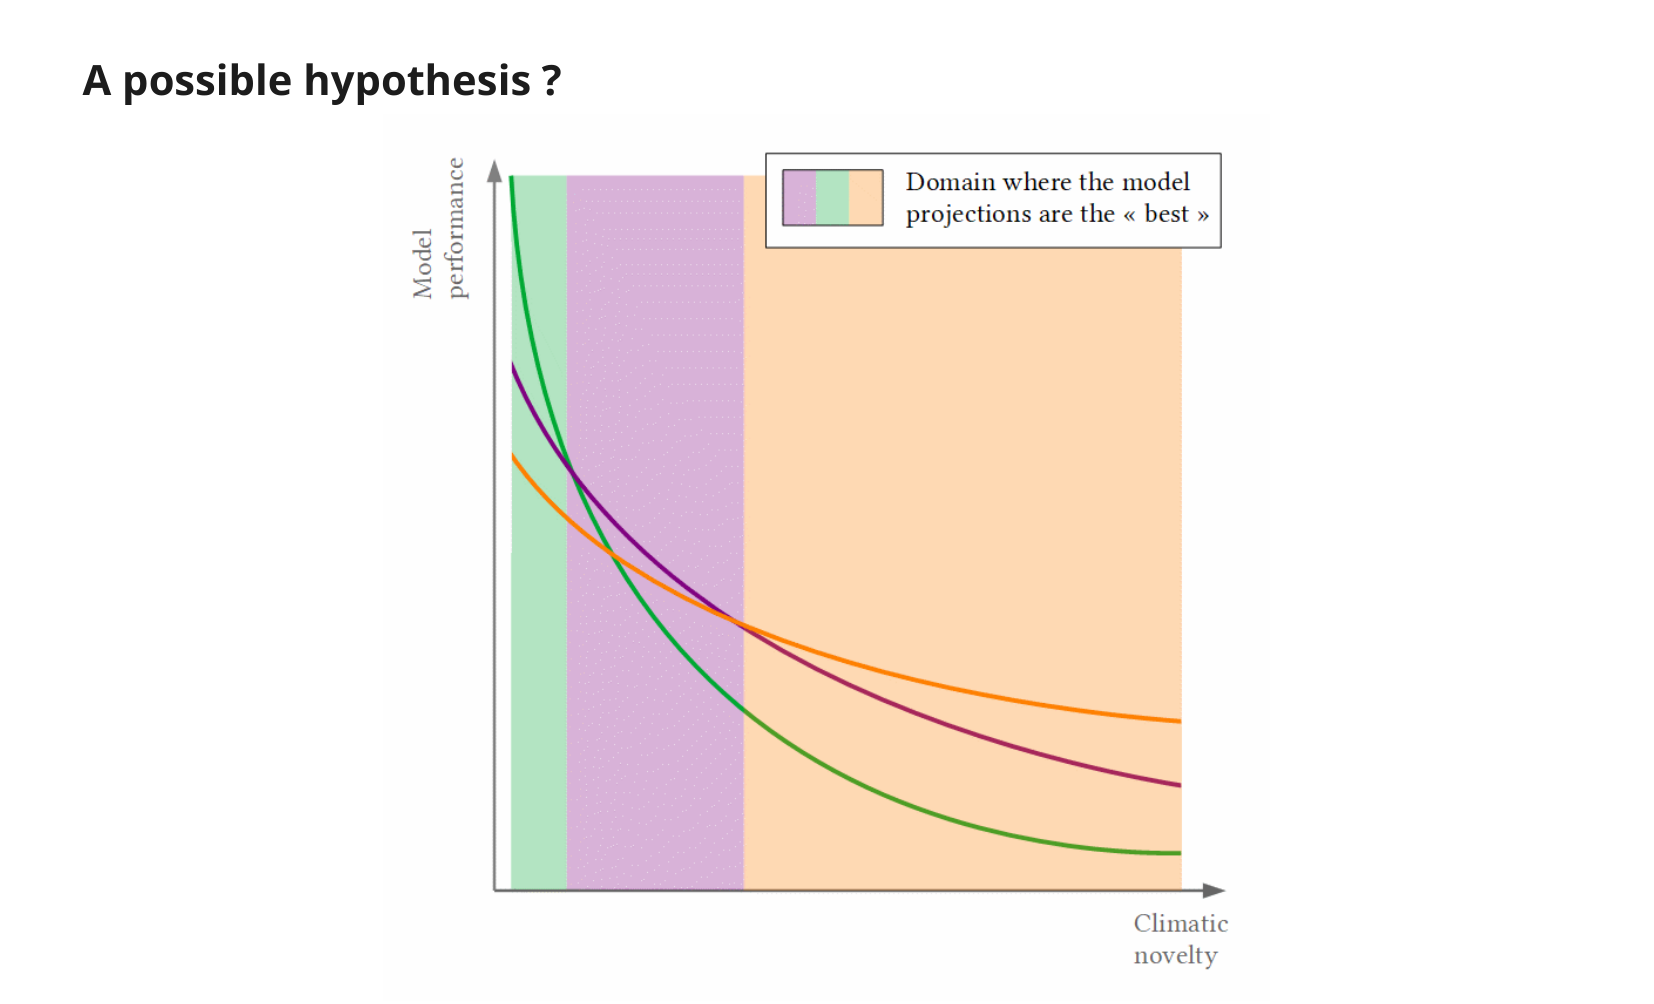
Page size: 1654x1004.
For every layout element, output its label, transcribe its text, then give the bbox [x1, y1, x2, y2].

text_box A possible hypothesis ? [82, 51, 1571, 130]
picture [383, 114, 1270, 1001]
